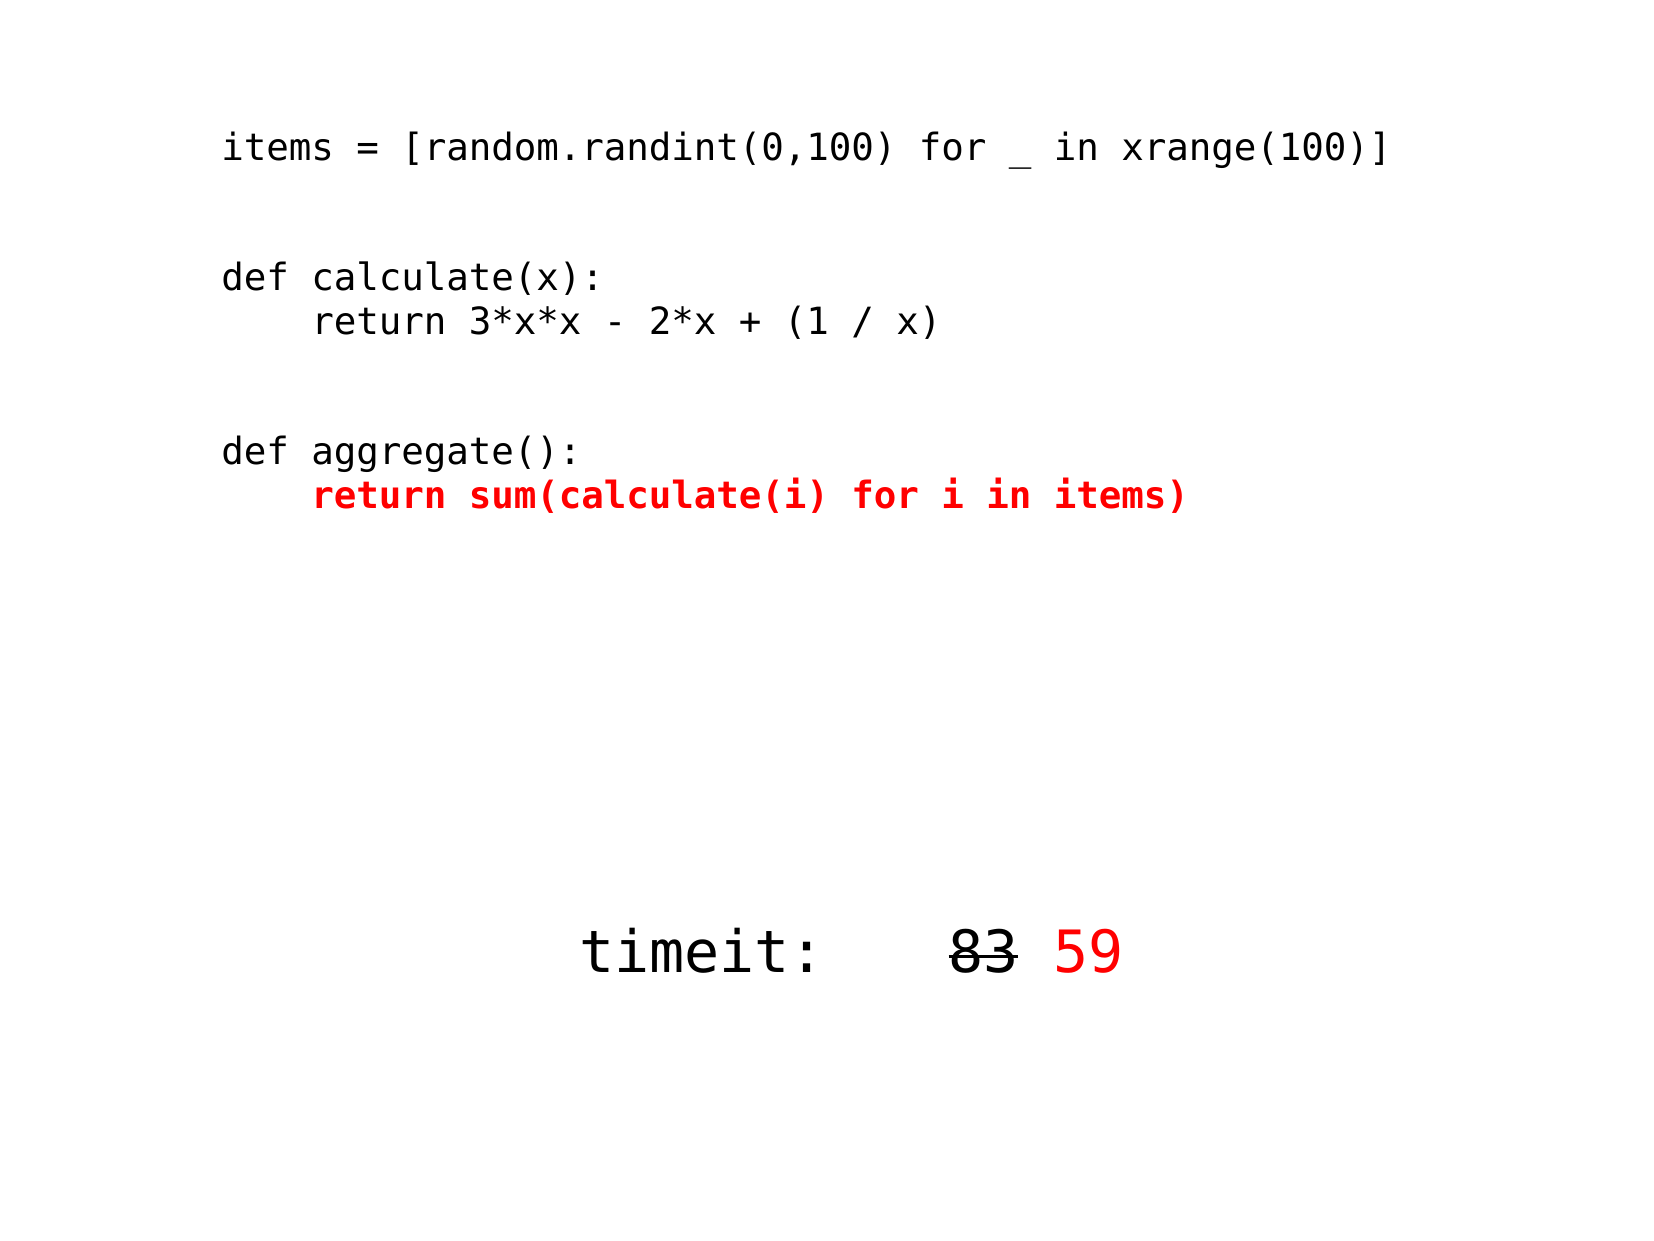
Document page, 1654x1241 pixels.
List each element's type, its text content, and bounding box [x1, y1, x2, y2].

text_box items = [random.randint(0,100) for _ in xrange(100)] def calculate(x): return 3*x*x - 2*x + (1 / x) def aggregate(): return sum(calculate(i) for i in items) [206, 118, 1477, 569]
text_box timeit: 83 59 [564, 911, 1139, 995]
